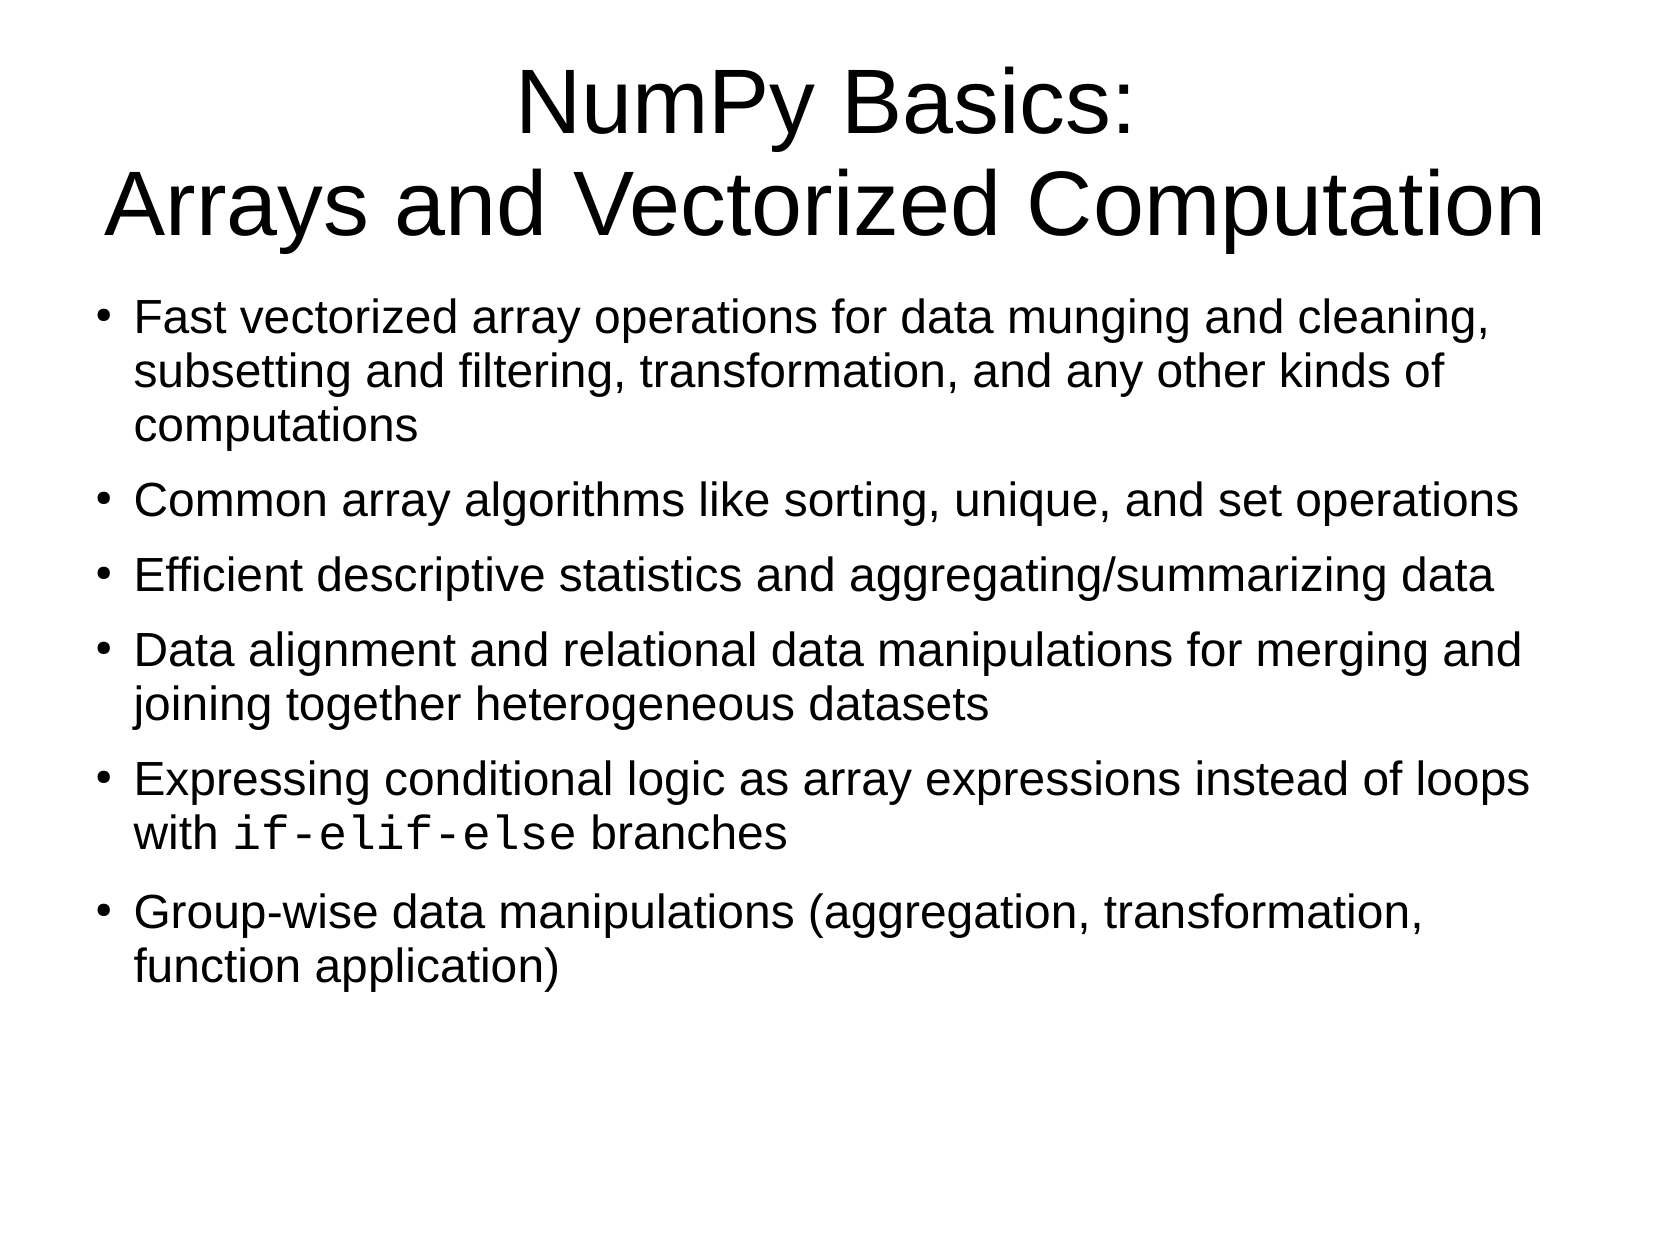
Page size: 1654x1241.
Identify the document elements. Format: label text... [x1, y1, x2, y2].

title NumPy Basics: Arrays and Vectorized Computation [82, 49, 1571, 257]
list Fast vectorized array operations for data munging and cleaning, subsetting and filtering, transformation, and any other kinds of computations Common array algorithms like sorting, unique, and set operations Efficient descriptive statistics and aggregating/summarizing data Data alignment and relational data manipulations for merging and joining together heterogeneous datasets Expressing conditional logic as array expressions instead of loops with if-elif-else branches Group-wise data manipulations (aggregation, transformation, function application) [82, 290, 1571, 1010]
